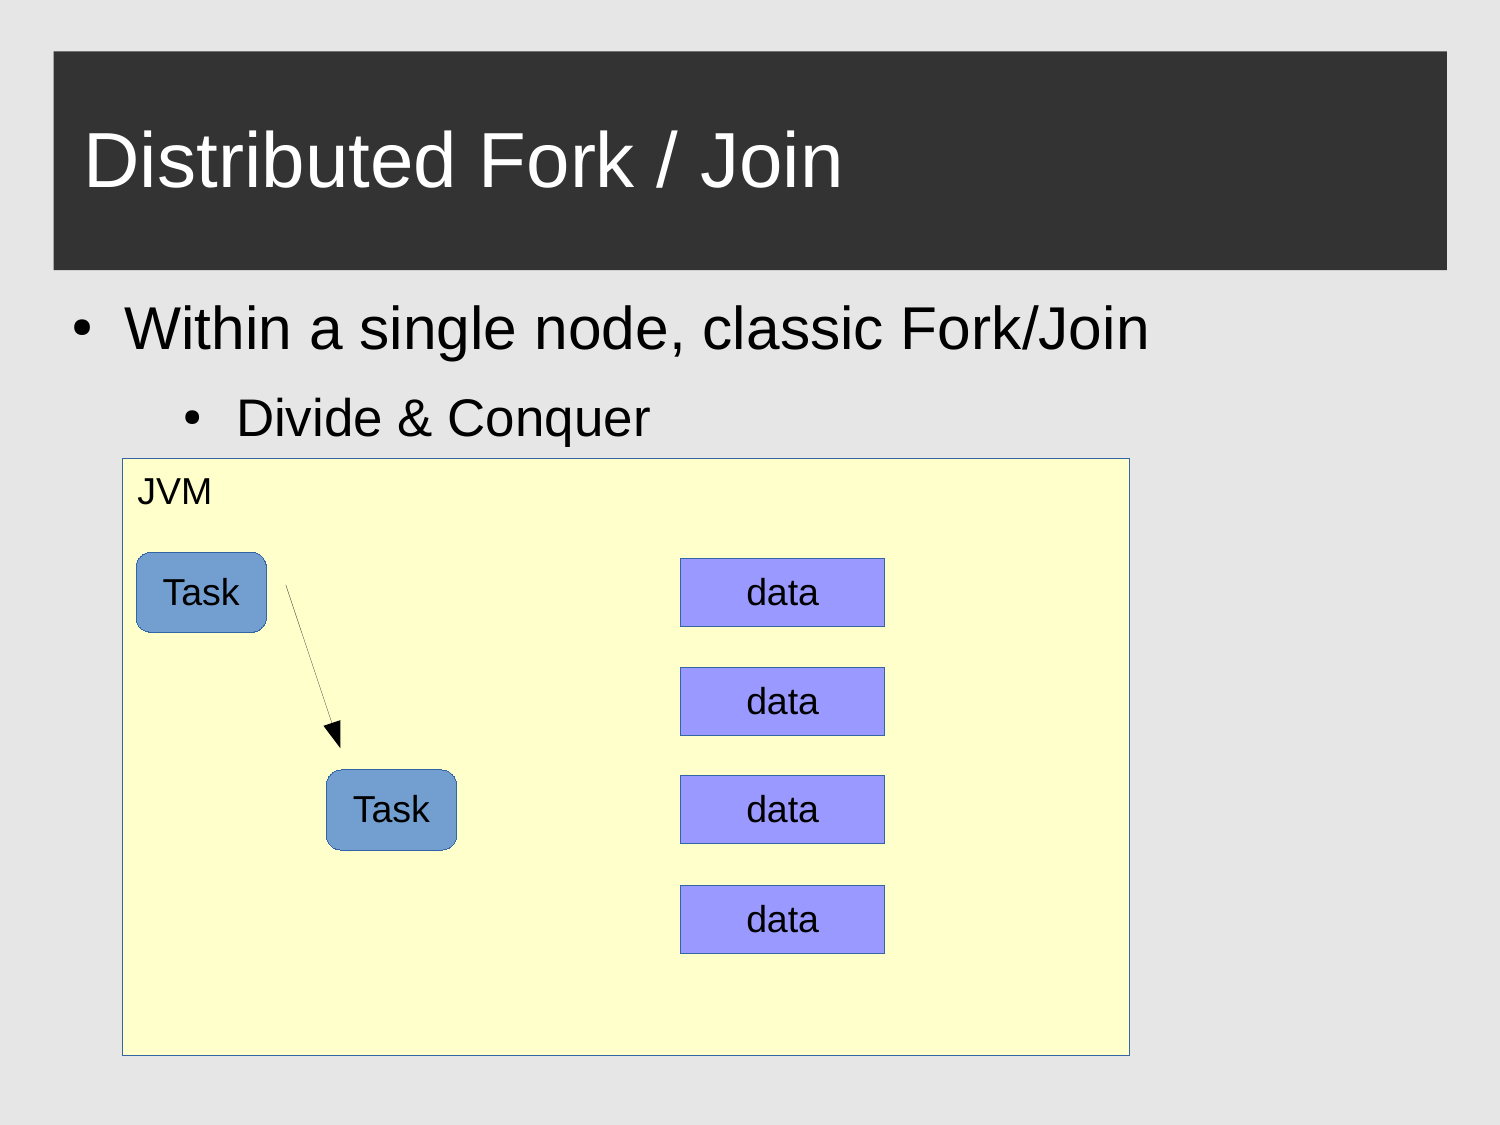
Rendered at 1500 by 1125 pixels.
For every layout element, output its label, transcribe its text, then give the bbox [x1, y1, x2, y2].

text_box Task [136, 552, 267, 633]
title Distributed Fork / Join [53, 51, 1447, 271]
text_box data [680, 885, 885, 954]
text_box data [680, 775, 885, 844]
text_box Task [326, 769, 457, 851]
text_box JVM [122, 463, 286, 558]
text_box data [680, 667, 885, 736]
list Within a single node, classic Fork/Join Divide & Conquer [53, 294, 1447, 991]
text_box [122, 458, 1130, 1056]
text_box data [680, 558, 885, 627]
